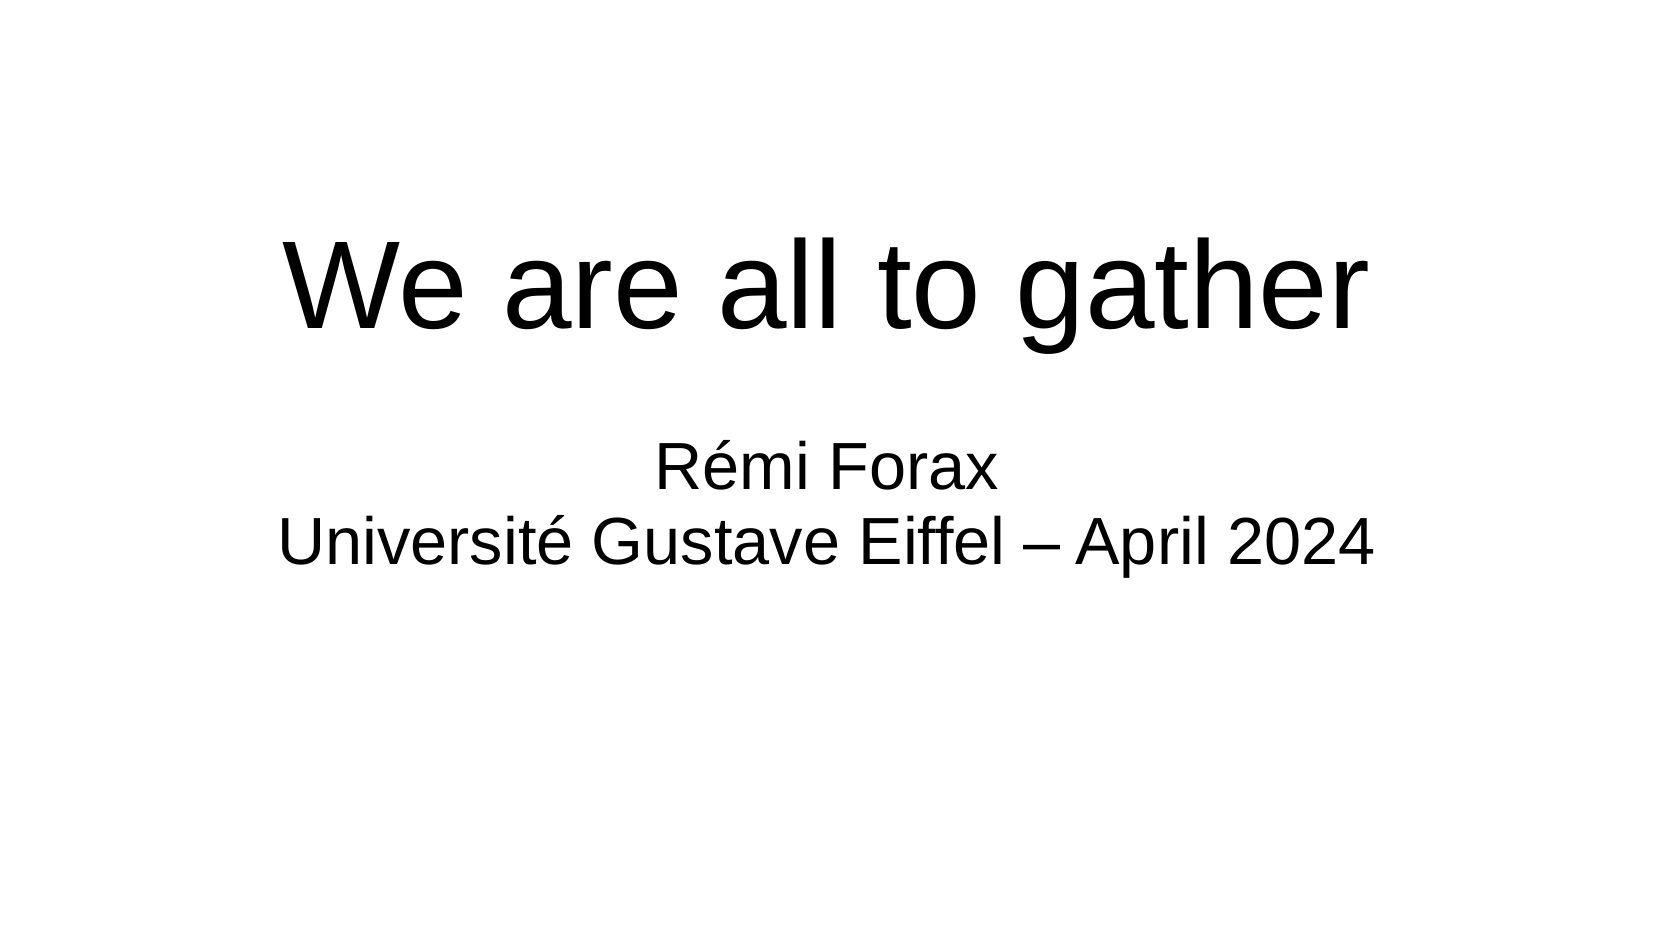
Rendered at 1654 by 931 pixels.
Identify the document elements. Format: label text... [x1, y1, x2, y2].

subtitle We are all to gather Rémi Forax Université Gustave Eiffel – April 2024 [82, 37, 1571, 757]
